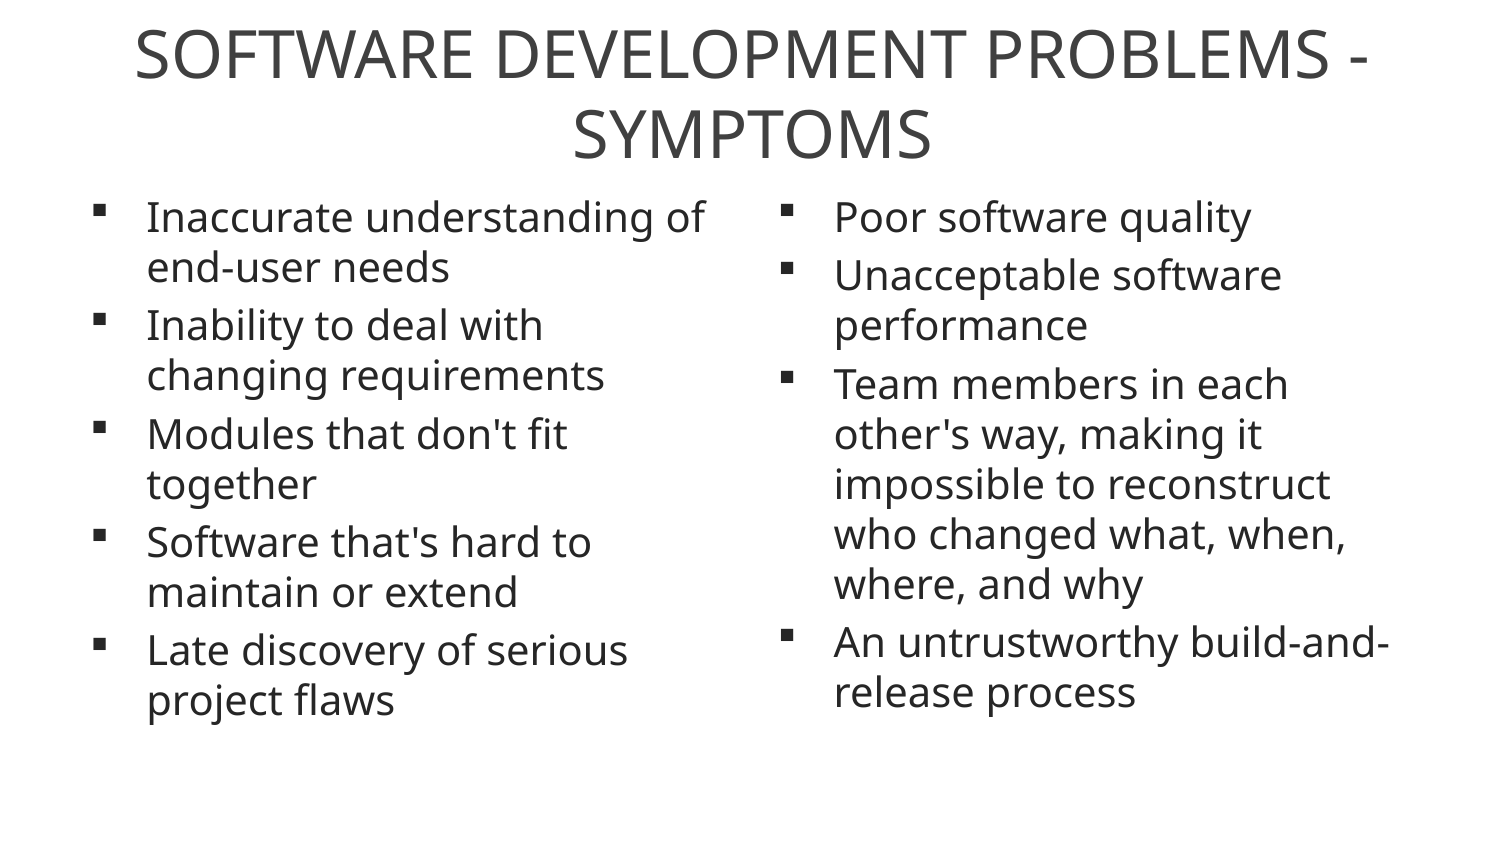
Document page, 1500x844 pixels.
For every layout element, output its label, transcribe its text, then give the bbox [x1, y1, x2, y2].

title Software development problems - symptoms [30, 21, 1476, 162]
list Poor software quality Unacceptable software performance Team members in each other's way, making it impossible to reconstruct who changed what, when, where, and why An untrustworthy build-and-release process [762, 183, 1425, 757]
list Inaccurate understanding of end-user needs Inability to deal with changing requirements Modules that don't fit together Software that's hard to maintain or extend Late discovery of serious project flaws [75, 183, 738, 757]
